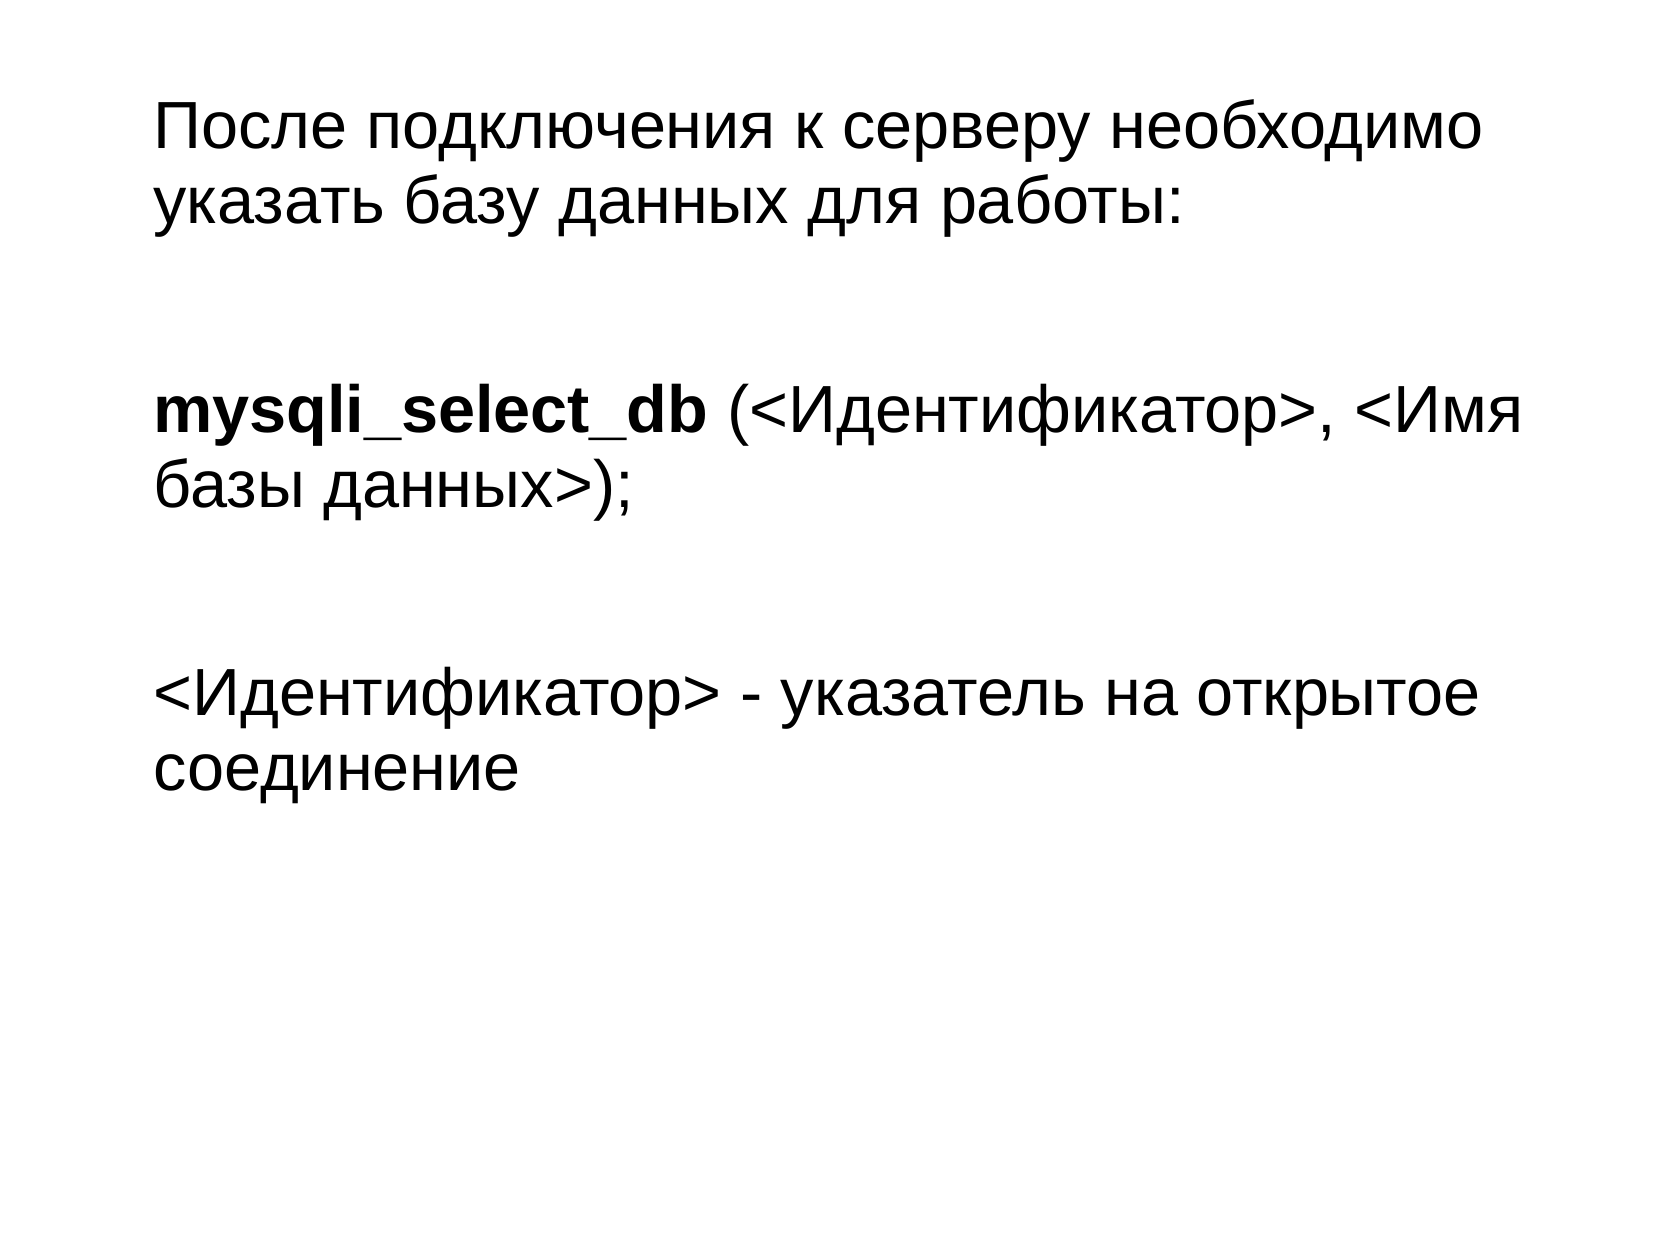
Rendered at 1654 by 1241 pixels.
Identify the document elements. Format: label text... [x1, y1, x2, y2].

list После подключения к серверу необходимо указать базу данных для работы: mysqli_select_db (<Идентификатор>, <Имя базы данных>); <Идентификатор> - указатель на открытое соединение [82, 88, 1571, 1109]
